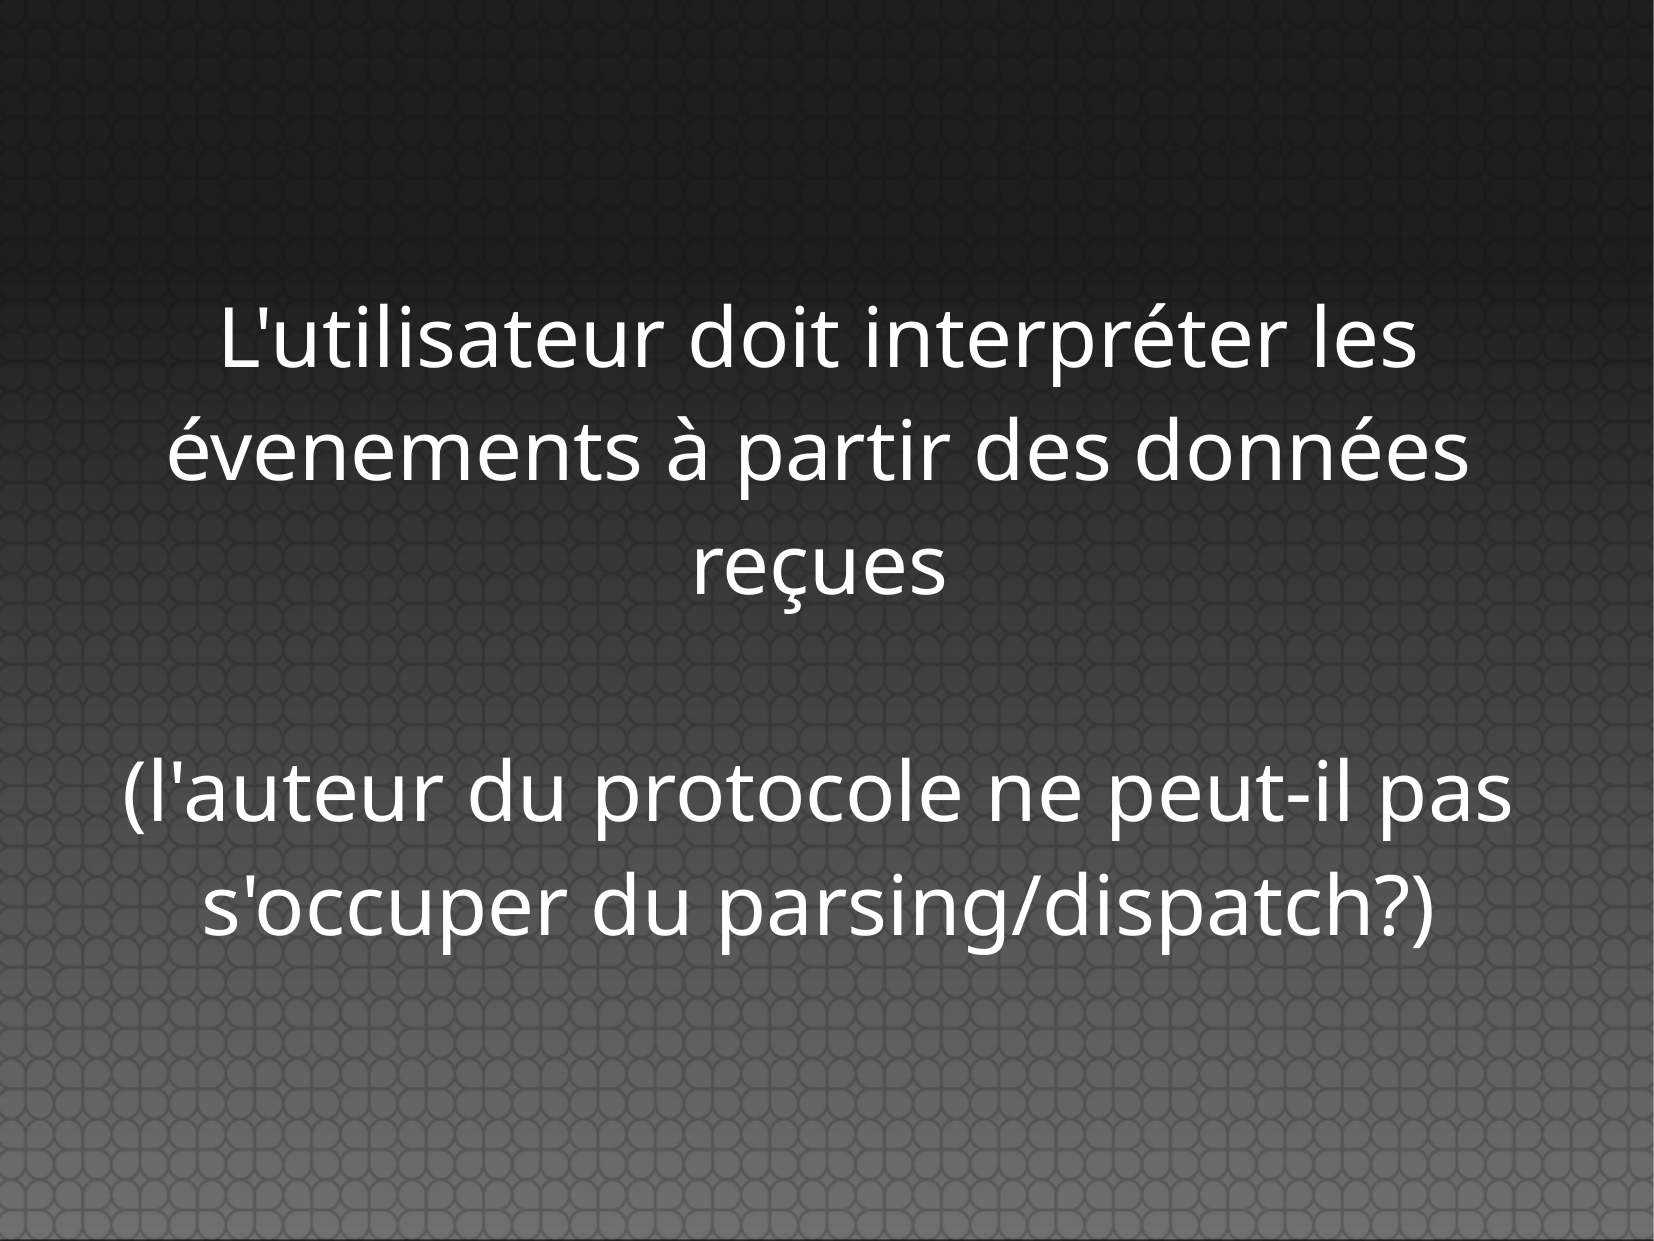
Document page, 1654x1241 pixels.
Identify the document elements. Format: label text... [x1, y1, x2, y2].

picture [0, 0, 1654, 1241]
title L'utilisateur doit interpréter les évenements à partir des données reçues (l'auteur du protocole ne peut-il pas s'occuper du parsing/dispatch?) [75, 339, 1564, 898]
